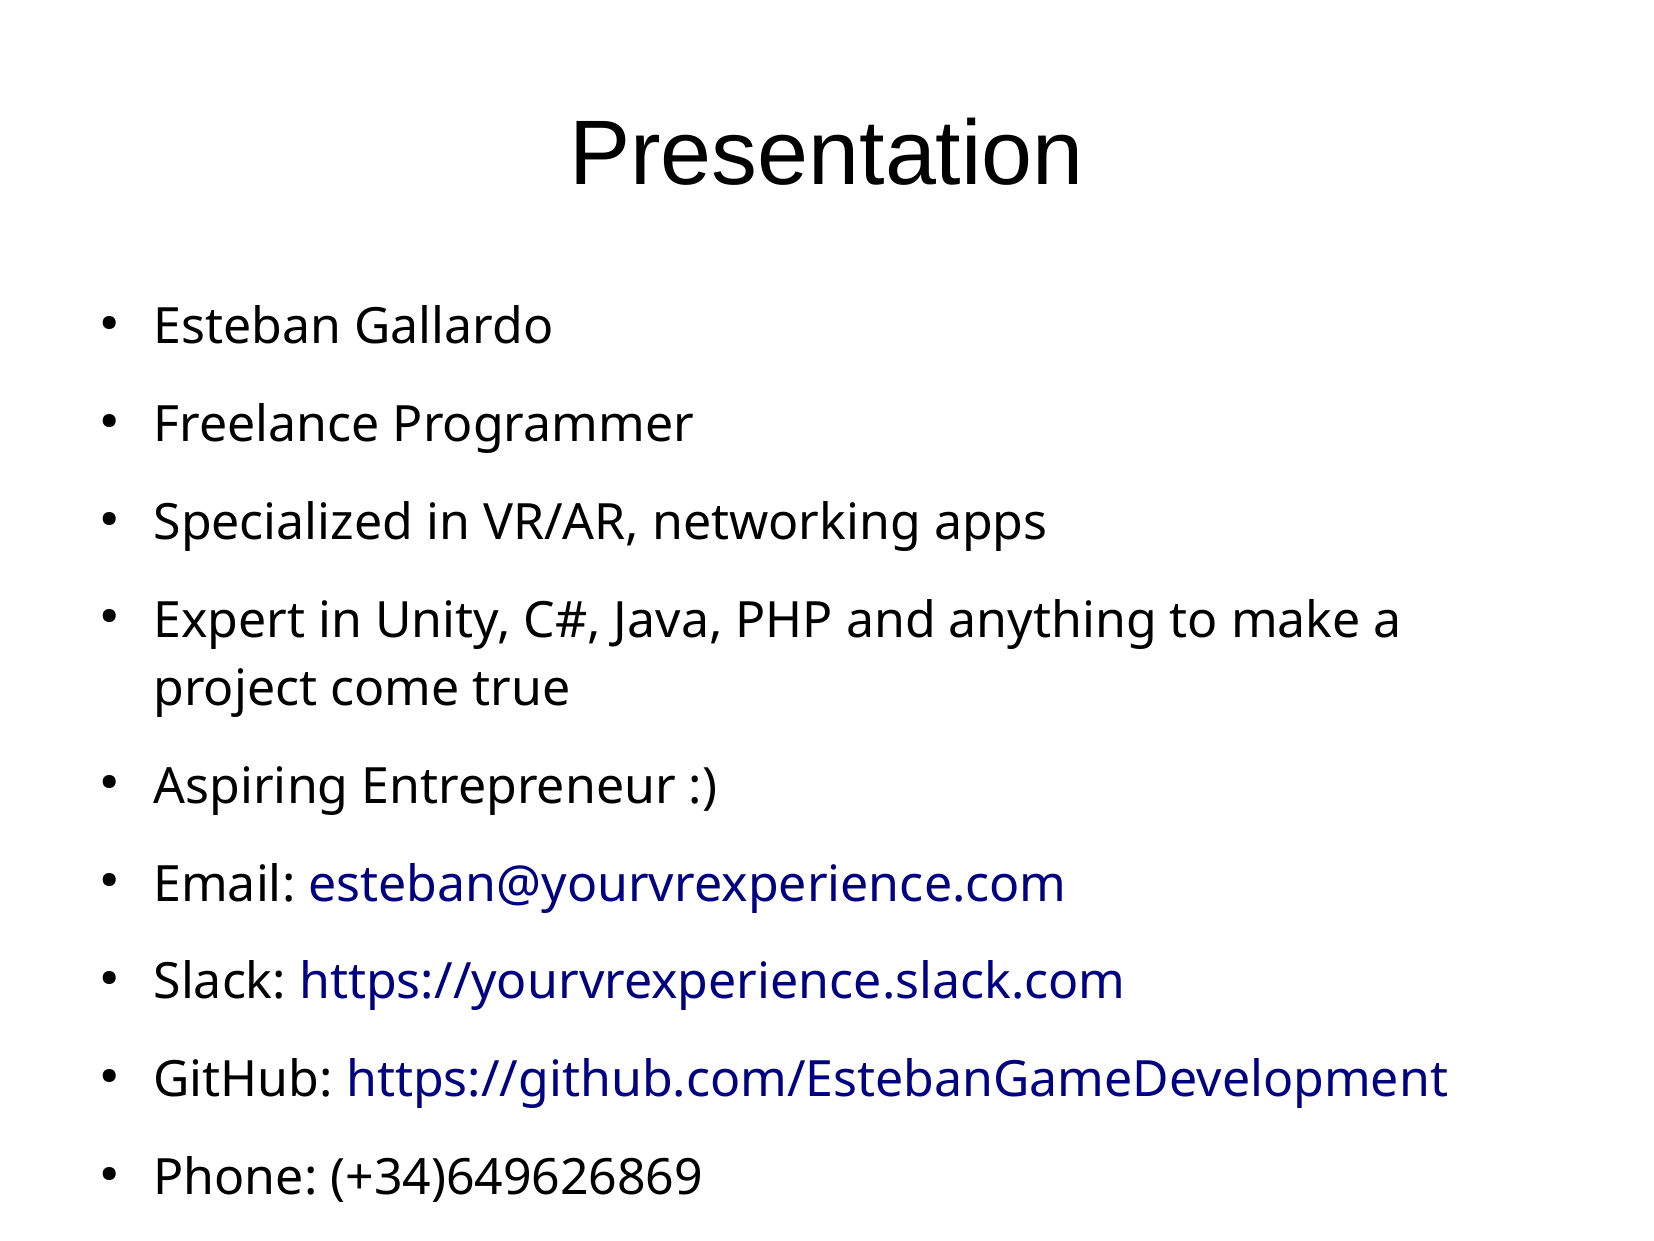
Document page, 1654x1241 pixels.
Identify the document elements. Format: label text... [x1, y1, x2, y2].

title Presentation [82, 49, 1571, 257]
list Esteban Gallardo Freelance Programmer Specialized in VR/AR, networking apps Expert in Unity, C#, Java, PHP and anything to make a project come true Aspiring Entrepreneur :) Email: esteban@yourvrexperience.com Slack: https://yourvrexperience.slack.com GitHub: https://github.com/EstebanGameDevelopment Phone: (+34)649626869 [82, 290, 1571, 1241]
